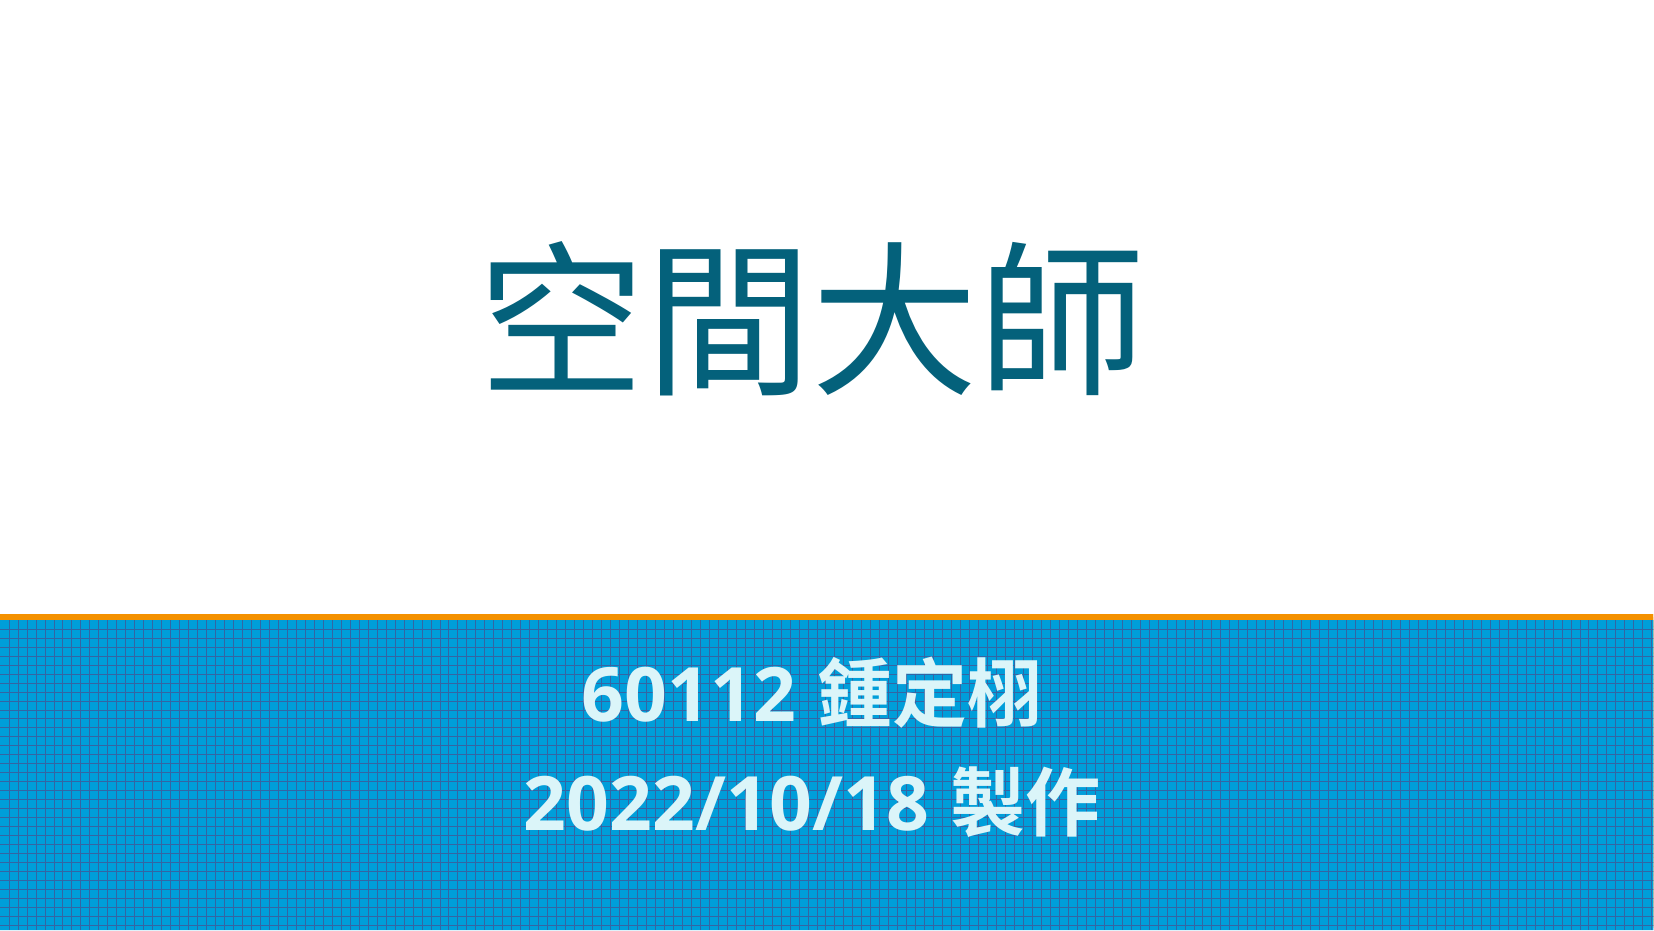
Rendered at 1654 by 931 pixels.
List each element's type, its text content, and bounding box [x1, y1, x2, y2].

subtitle 60112鍾定栩 2022/10/18製作 [73, 634, 1551, 873]
title 空間大師 [73, 44, 1551, 576]
